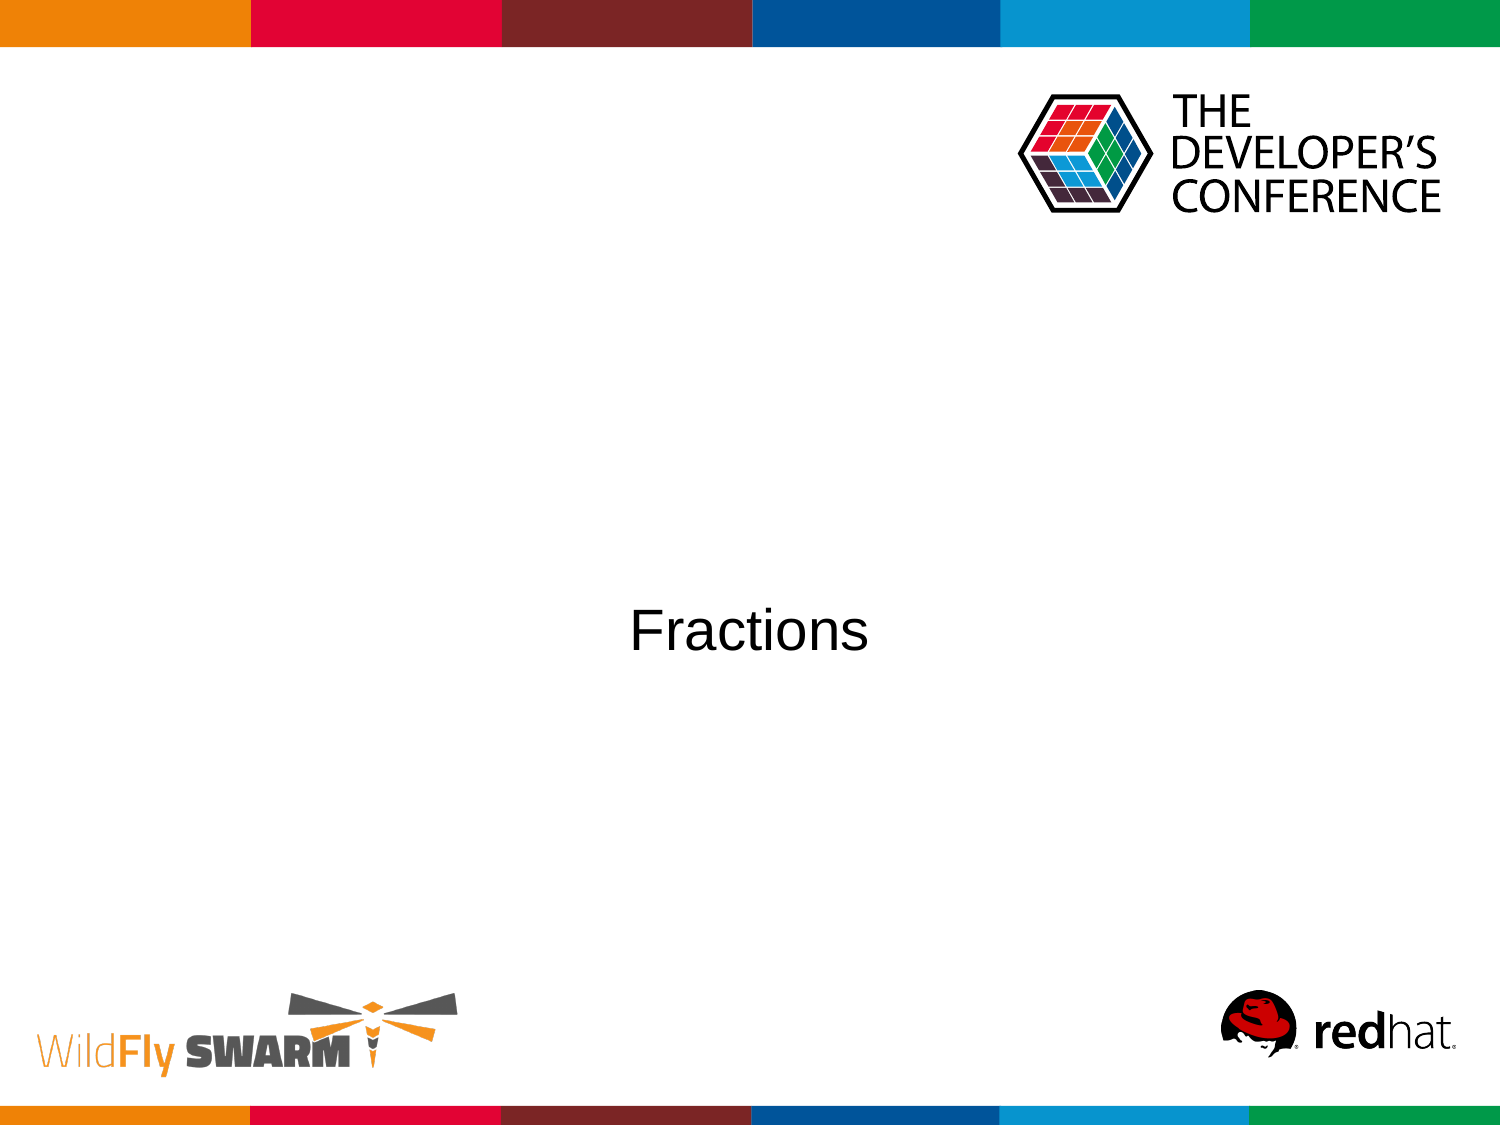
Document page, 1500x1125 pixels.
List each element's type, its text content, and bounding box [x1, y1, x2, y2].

subtitle Fractions [41, 255, 1459, 1000]
picture [28, 974, 466, 1095]
picture [1221, 1000, 1456, 1066]
